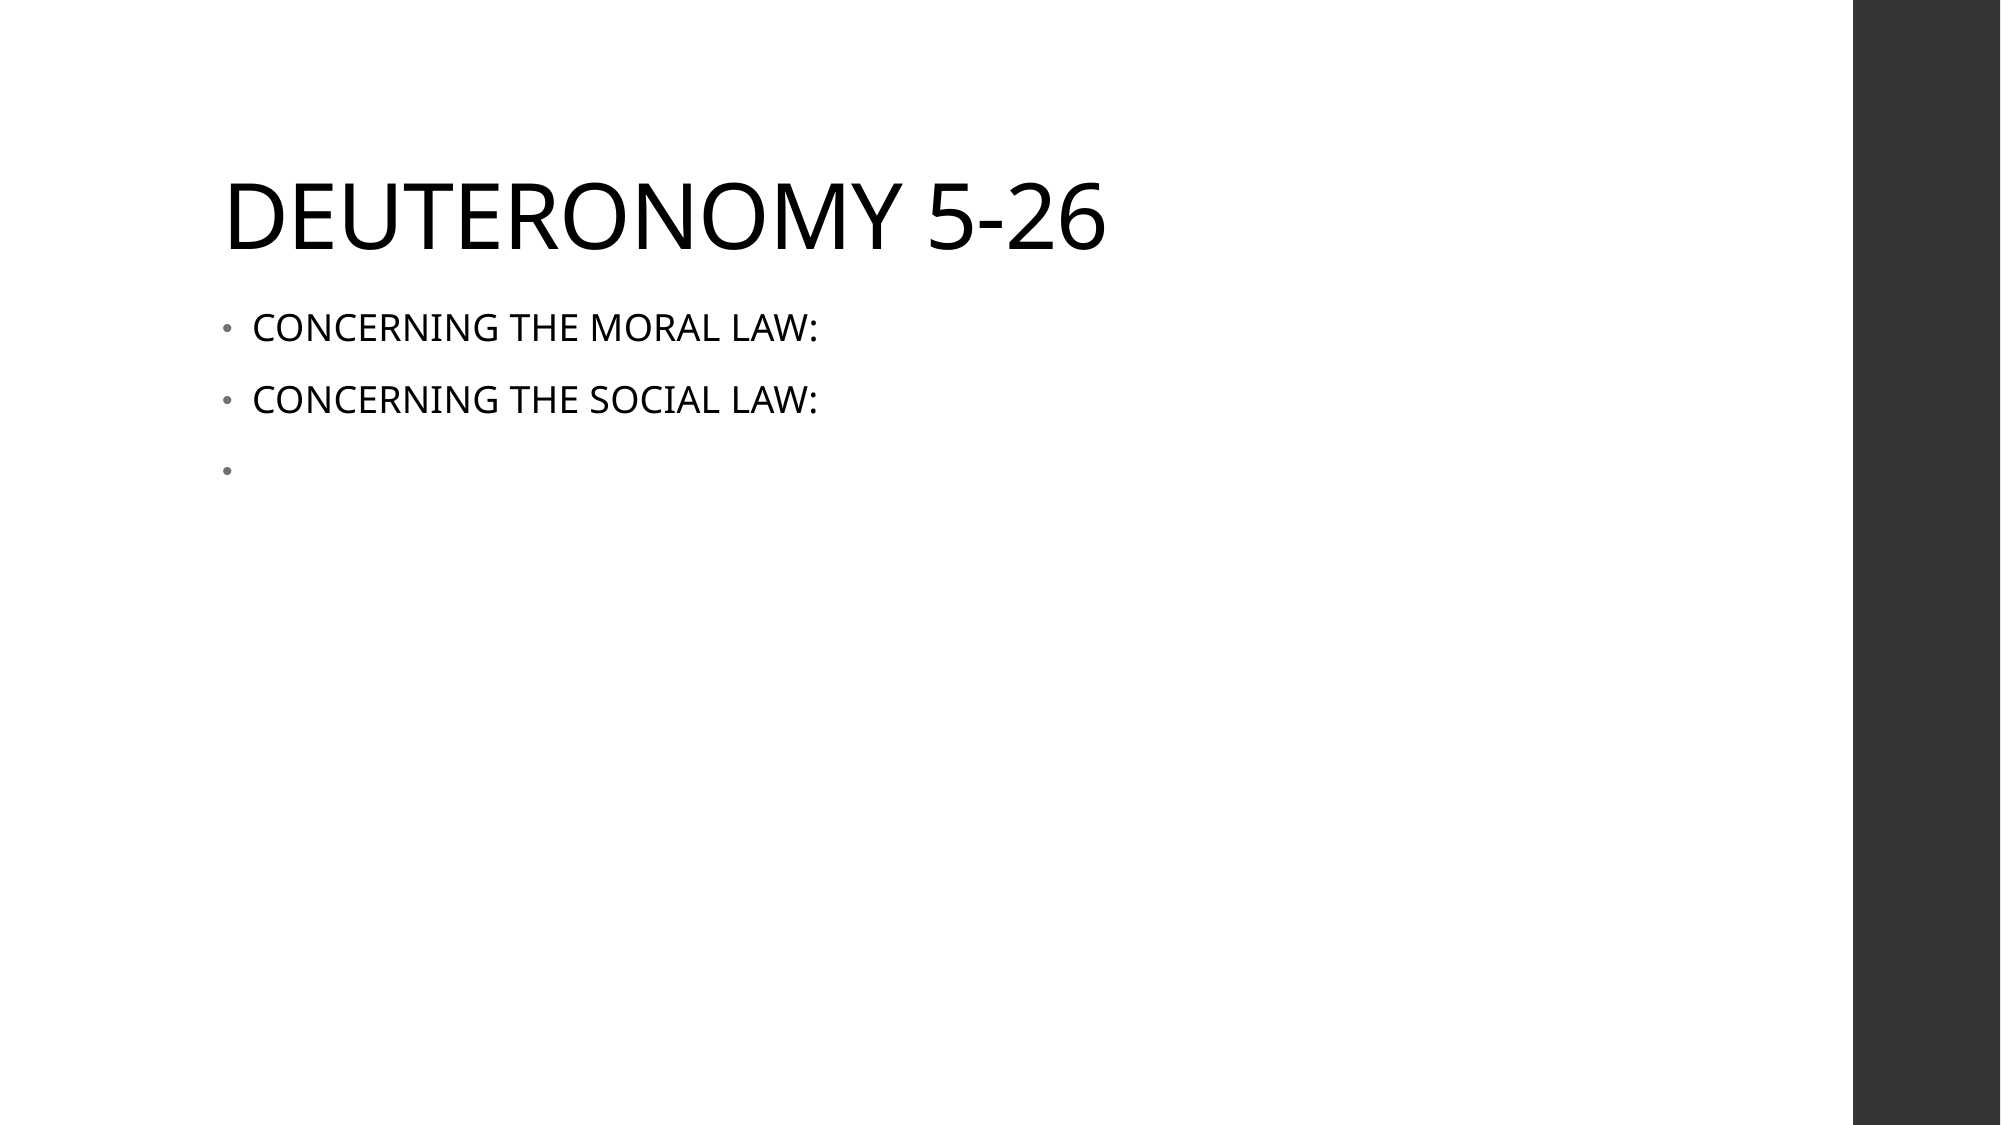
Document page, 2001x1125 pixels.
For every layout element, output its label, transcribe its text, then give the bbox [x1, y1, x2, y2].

list CONCERNING THE MORAL LAW: CONCERNING THE SOCIAL LAW: [206, 299, 1617, 1014]
title DEUTERONOMY 5-26 [206, 60, 1797, 278]
